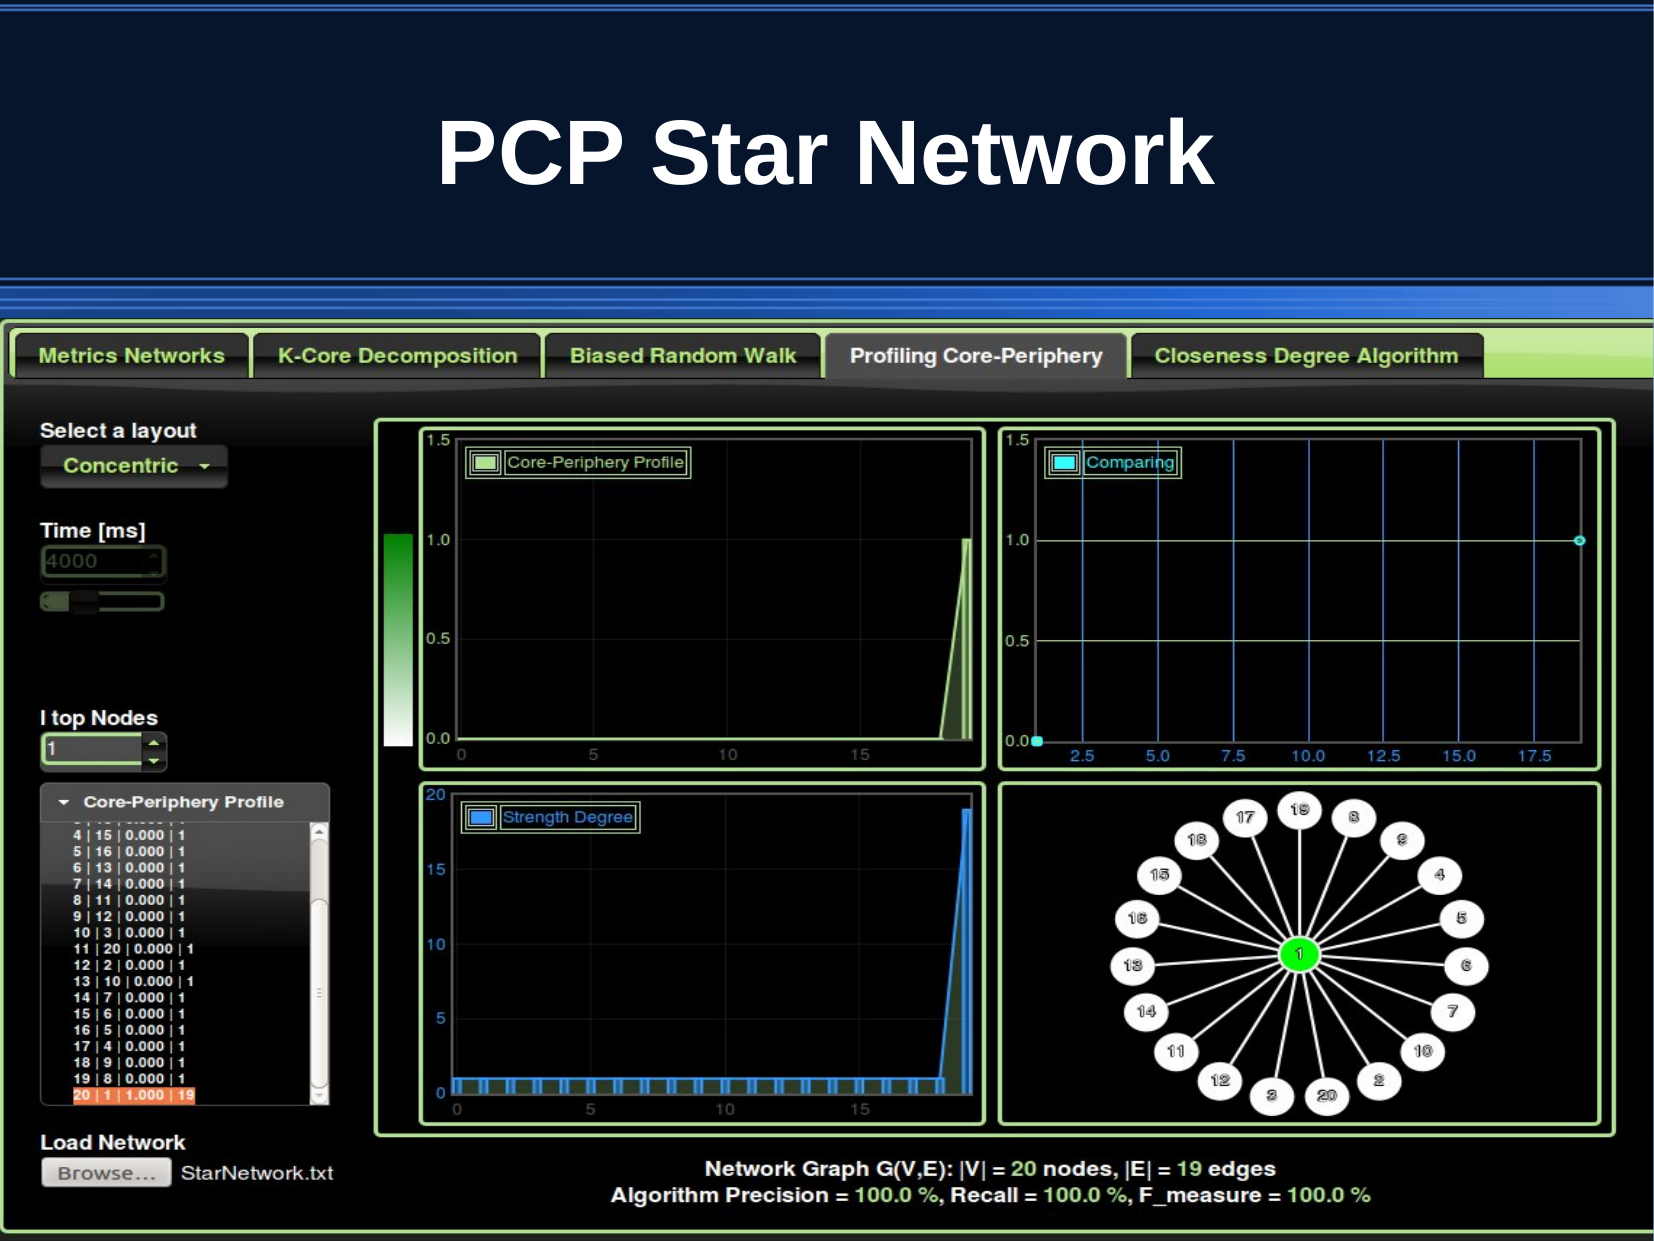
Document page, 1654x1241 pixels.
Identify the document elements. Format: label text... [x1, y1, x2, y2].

title PCP Star Network [82, 49, 1571, 257]
picture [0, 0, 1654, 1241]
